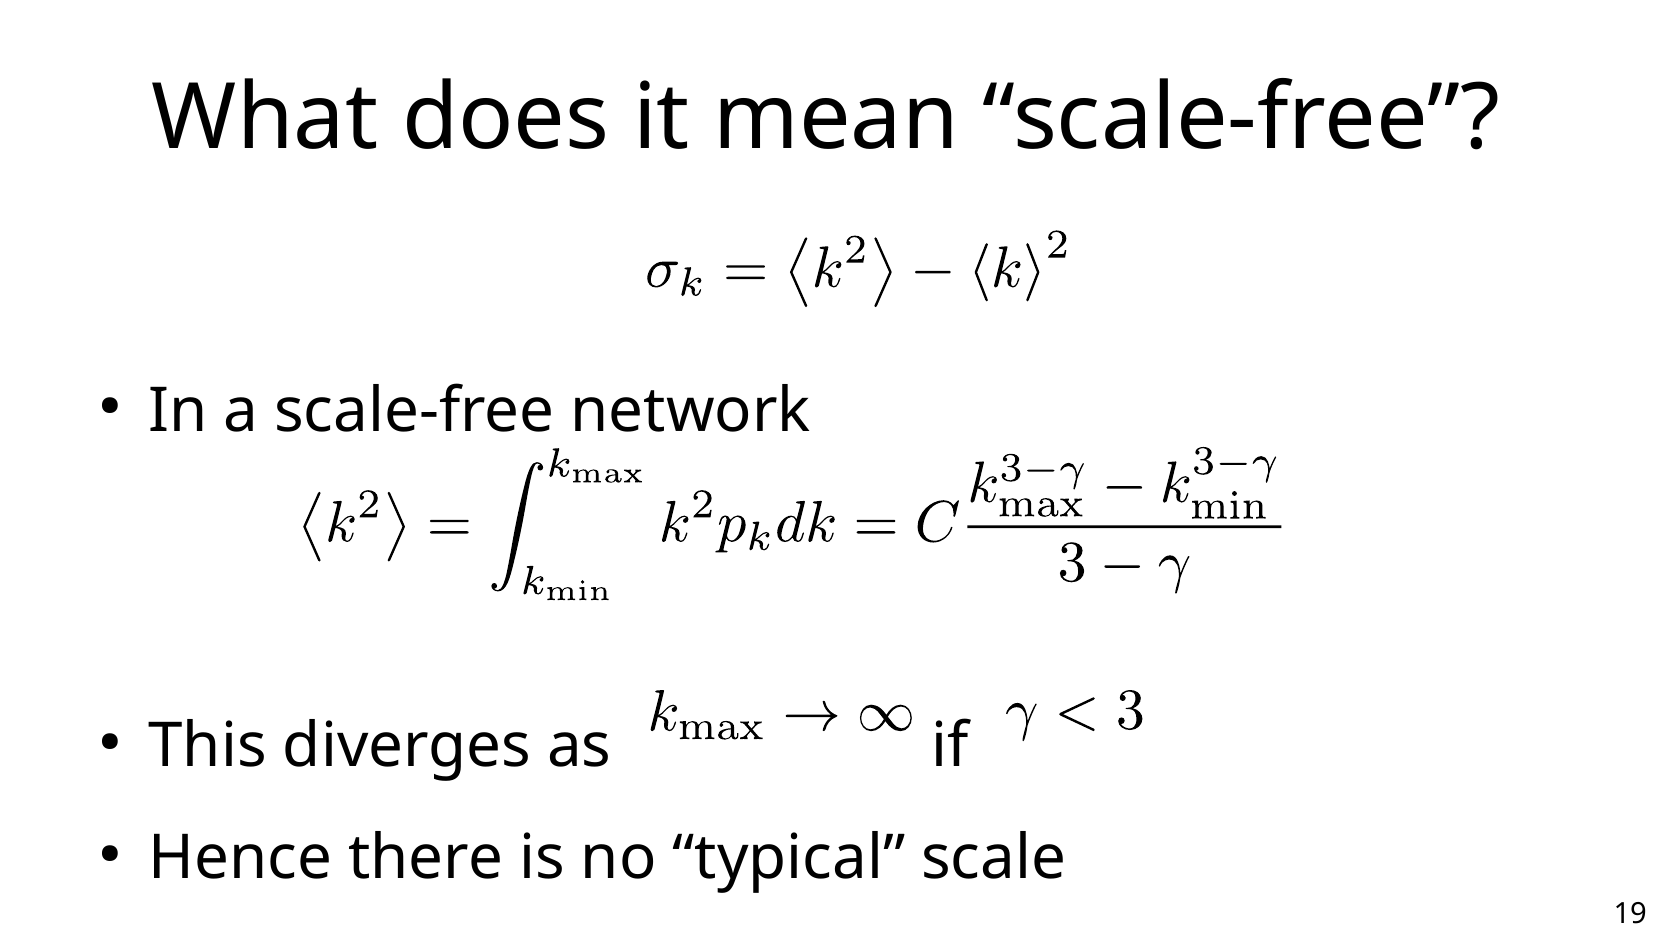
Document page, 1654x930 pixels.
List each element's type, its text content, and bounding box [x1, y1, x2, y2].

list In a scale-free network This diverges as if Hence there is no “typical” scale [82, 252, 1571, 901]
text_box [1005, 690, 1145, 742]
text_box [645, 230, 1069, 308]
text_box [297, 446, 1282, 601]
title What does it mean “scale-free”? [82, 1, 1571, 225]
text_box [647, 690, 916, 740]
